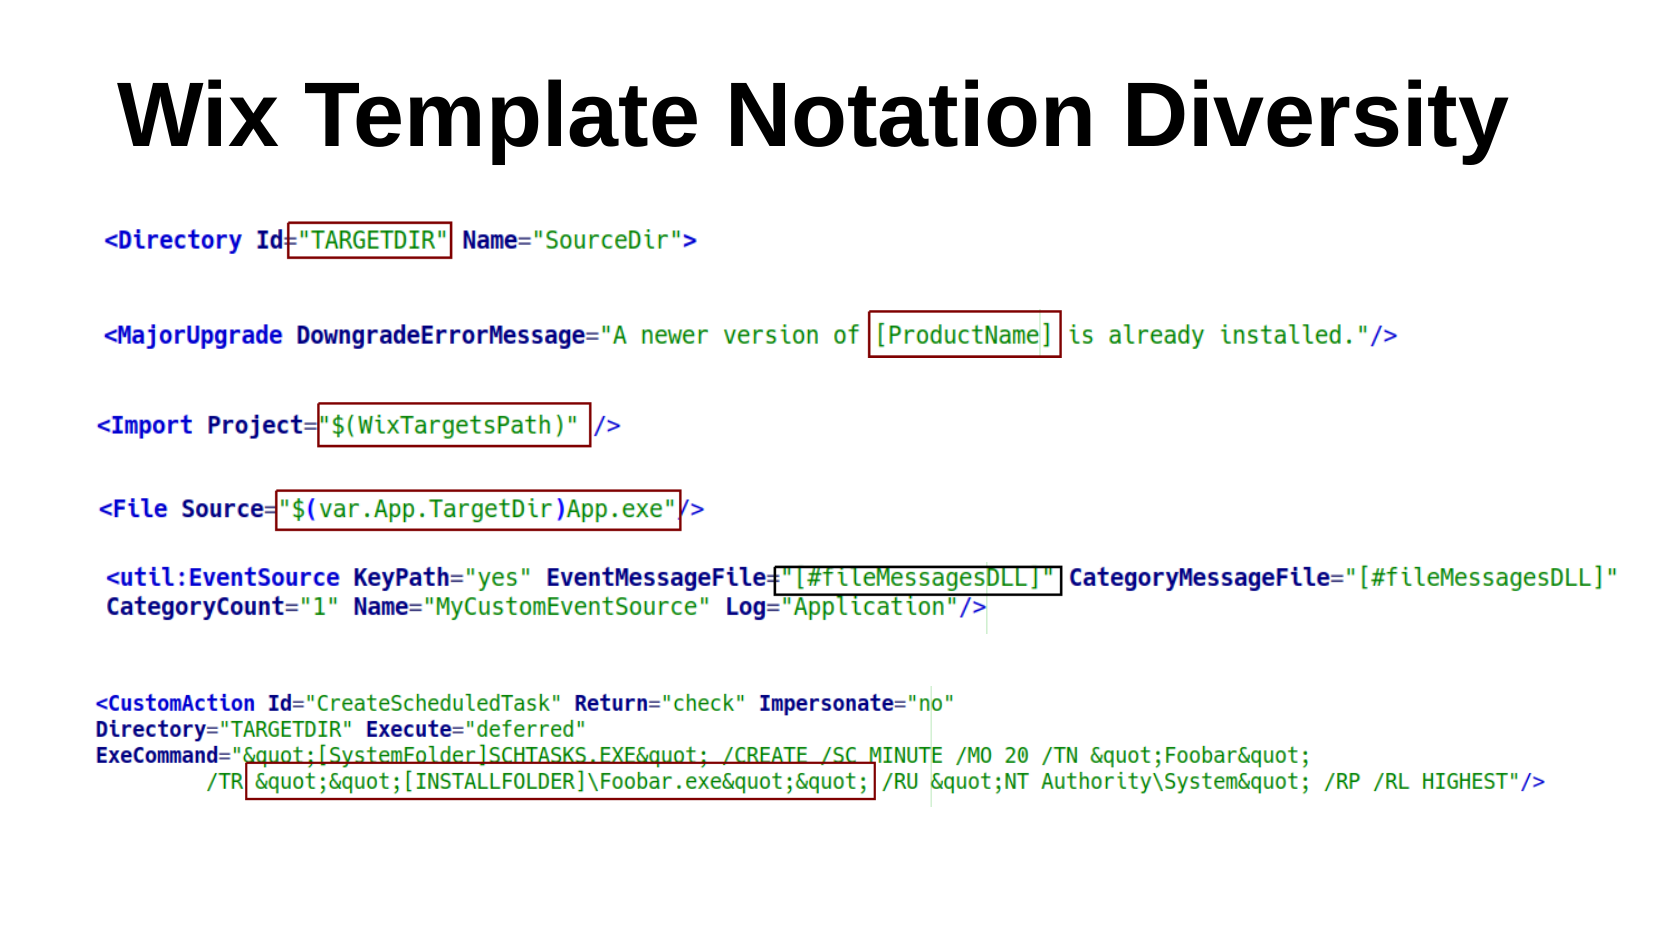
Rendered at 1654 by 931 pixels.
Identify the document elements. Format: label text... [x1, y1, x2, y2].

title Wix Template Notation Diversity [82, 37, 1571, 193]
picture [75, 487, 728, 540]
picture [71, 686, 1576, 807]
picture [83, 396, 638, 451]
picture [71, 562, 1654, 634]
picture [88, 219, 713, 263]
picture [85, 309, 1426, 358]
